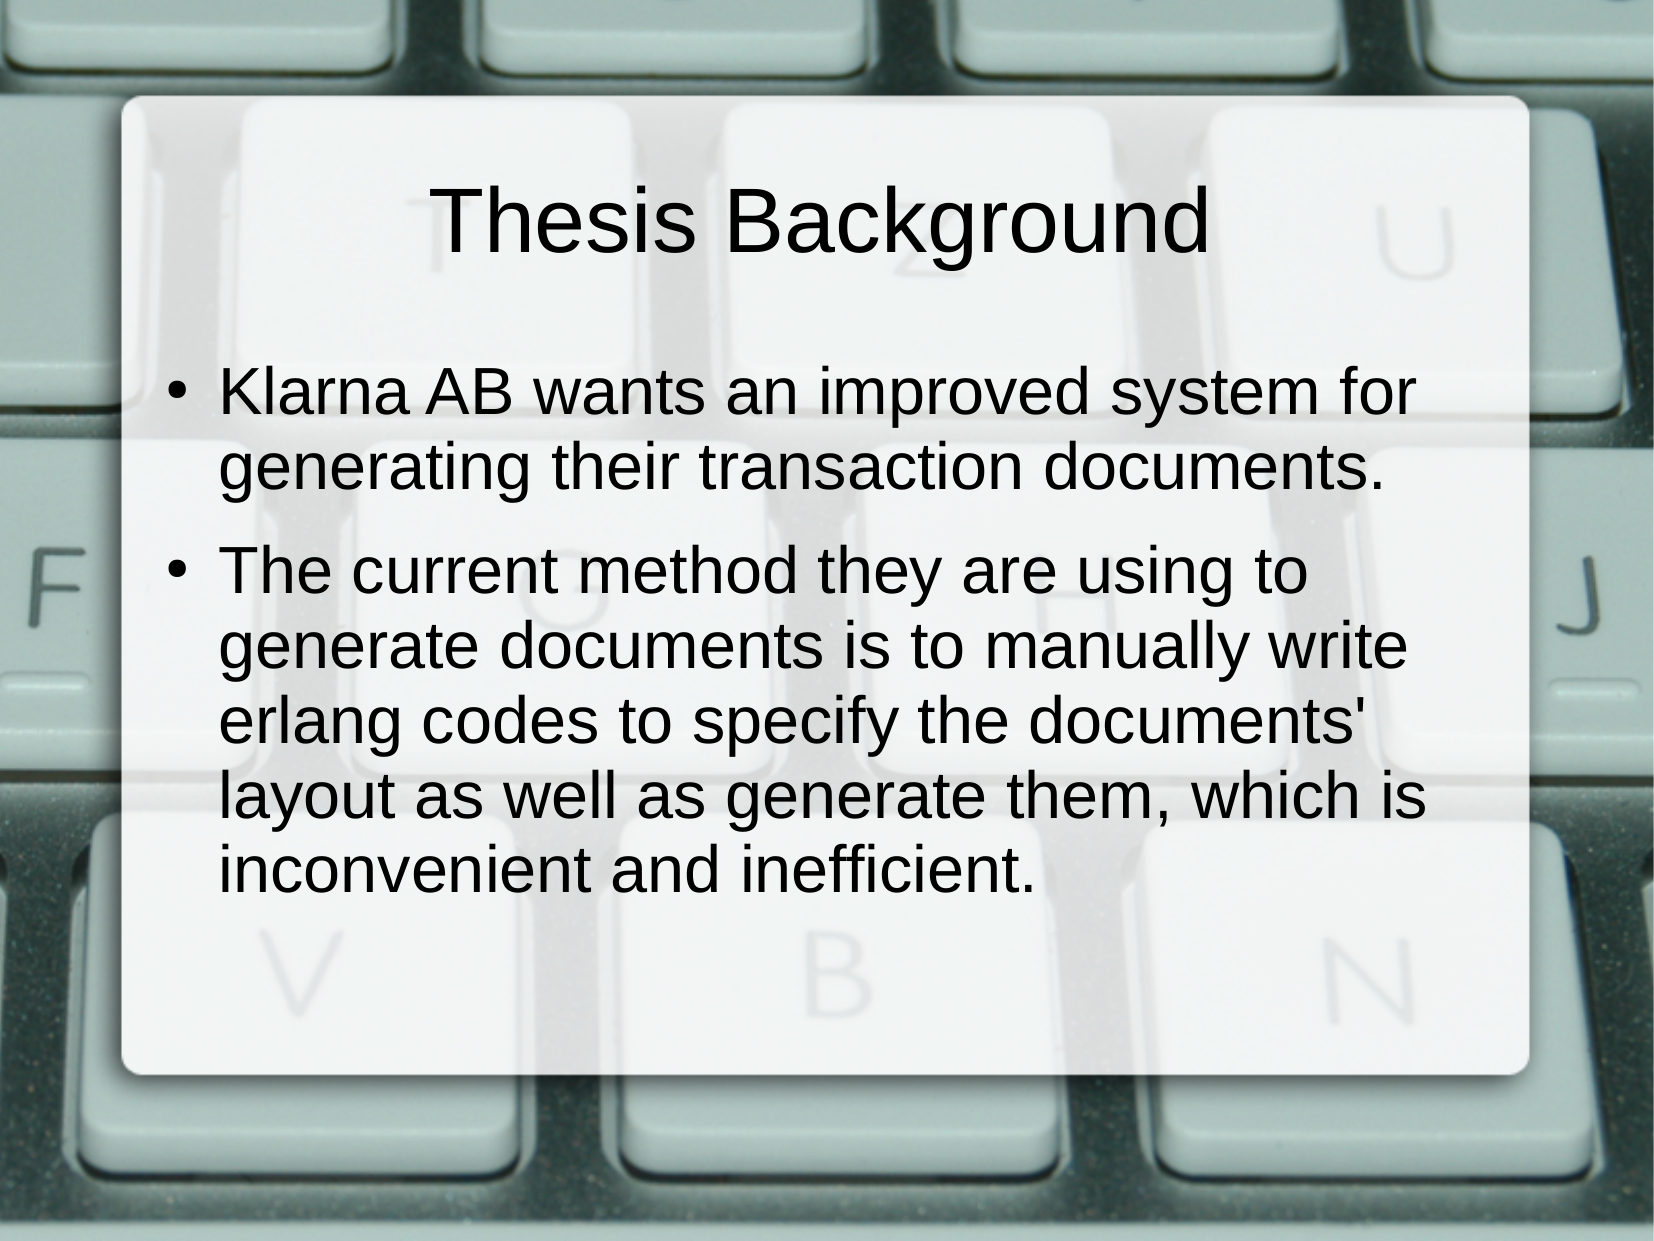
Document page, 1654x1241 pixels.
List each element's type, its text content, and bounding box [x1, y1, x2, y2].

title Thesis Background [135, 125, 1506, 318]
list Klarna AB wants an improved system for generating their transaction documents. The current method they are using to generate documents is to manually write erlang codes to specify the documents' layout as well as generate them, which is inconvenient and inefficient. [147, 354, 1506, 1159]
picture [0, 0, 1654, 1241]
